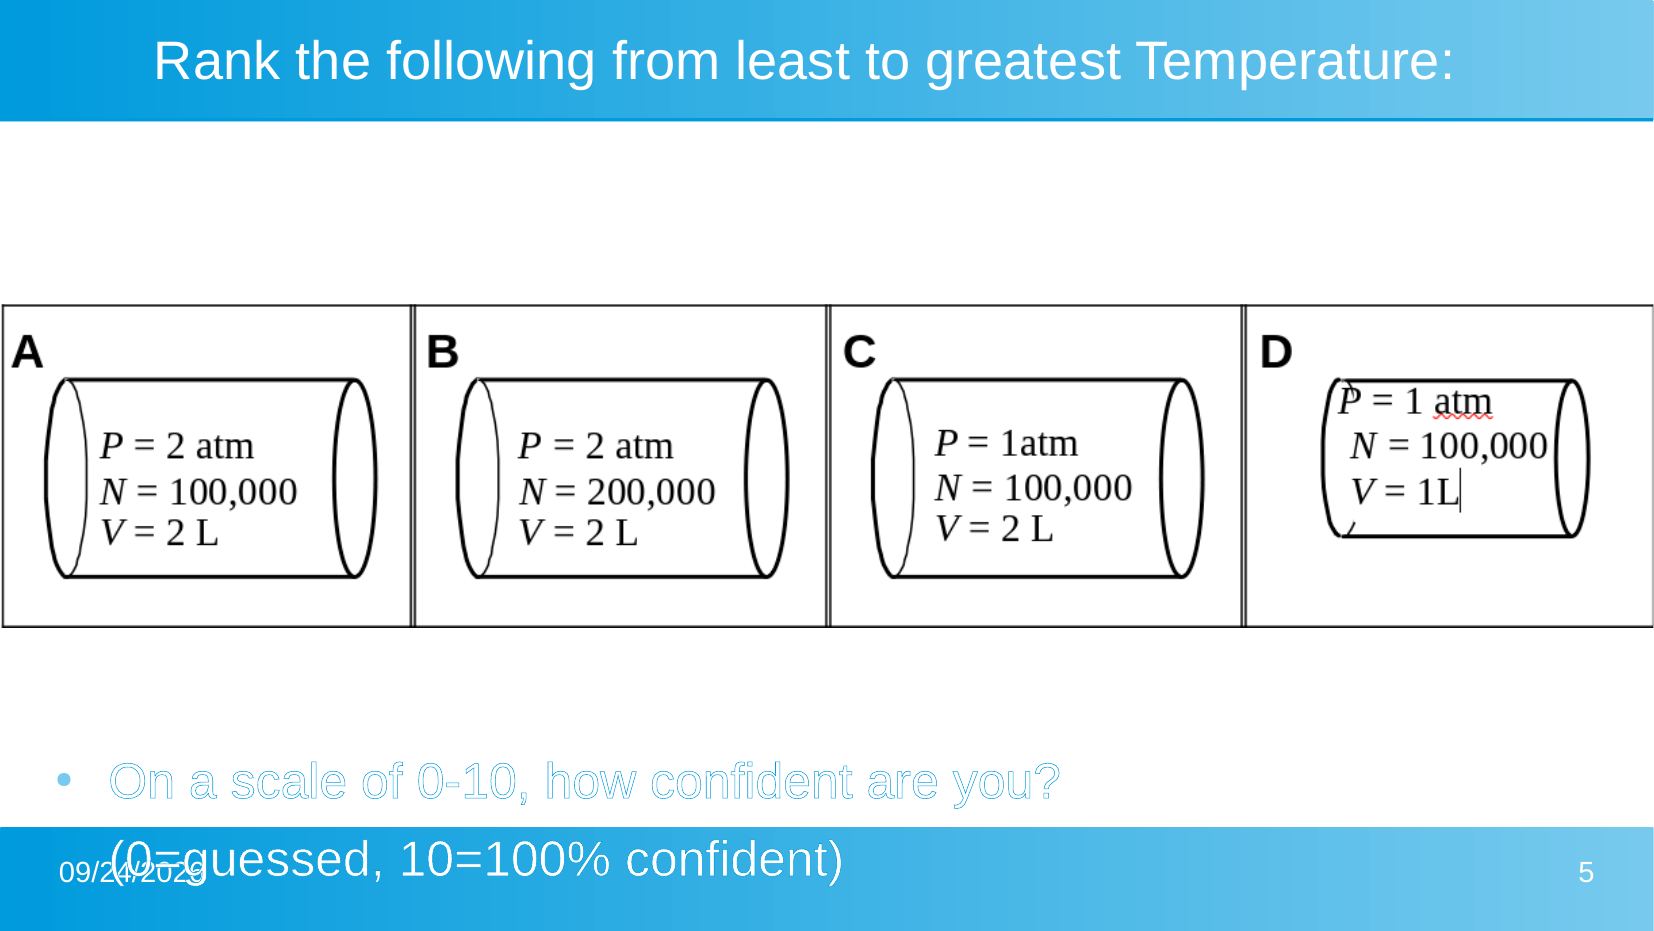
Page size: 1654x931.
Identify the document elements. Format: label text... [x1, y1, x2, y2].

picture [1, 304, 1654, 628]
title Rank the following from least to greatest Temperature: [37, 0, 1573, 122]
list On a scale of 0-10, how confident are you? (0=guessed, 10=100% confident) [37, 675, 1573, 931]
